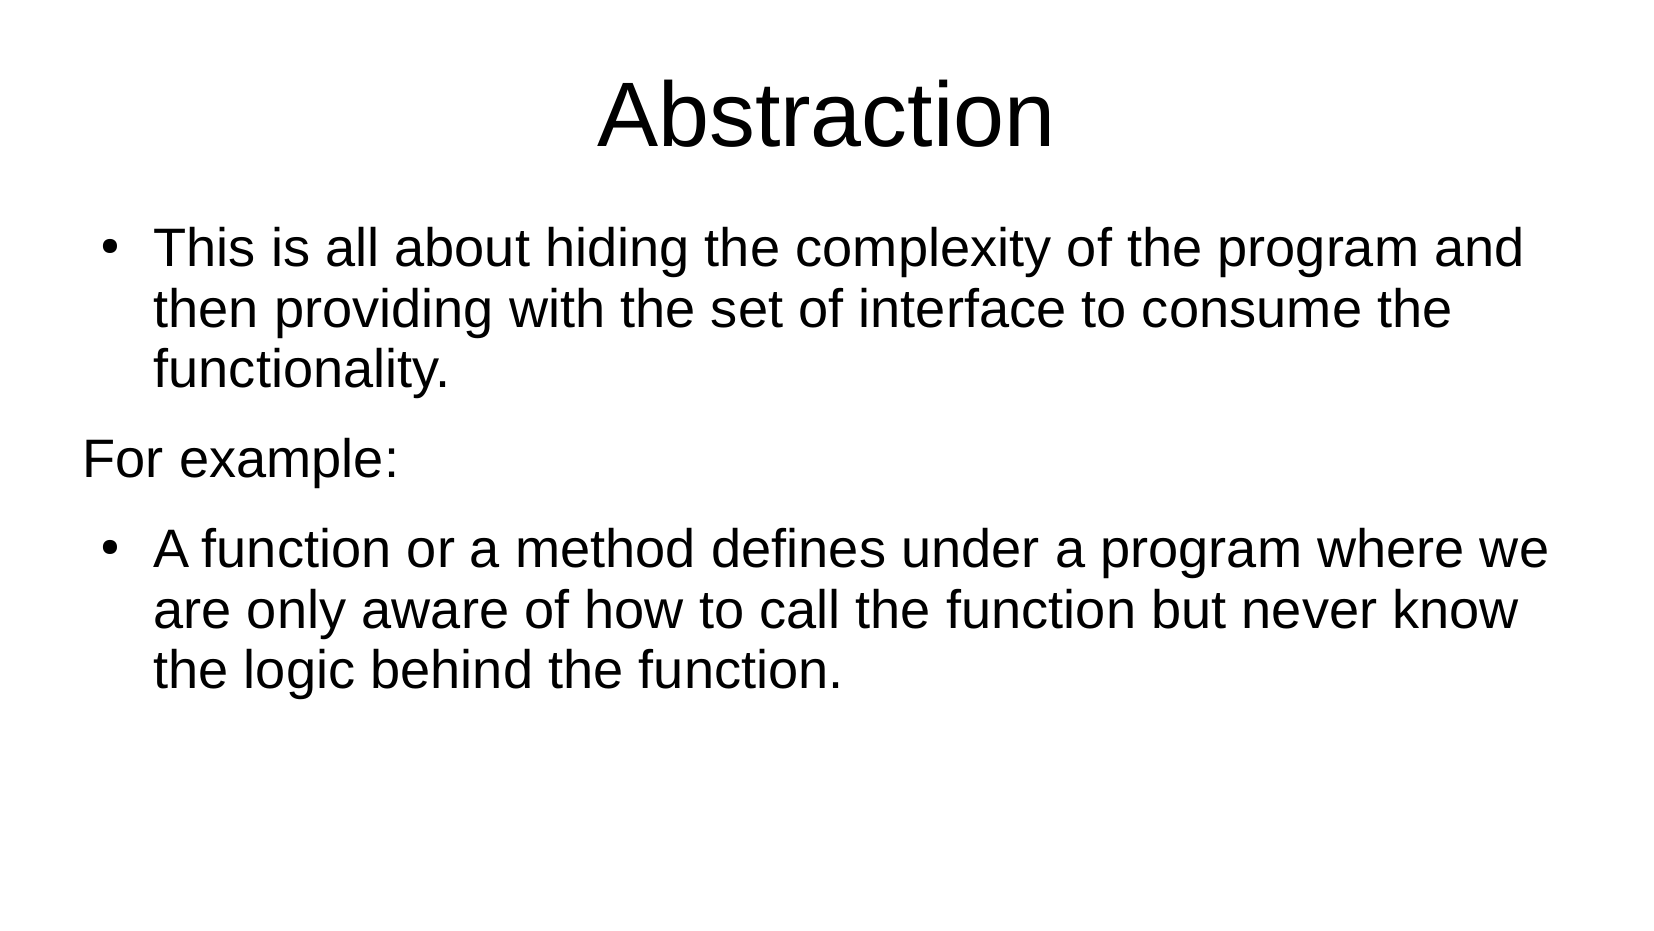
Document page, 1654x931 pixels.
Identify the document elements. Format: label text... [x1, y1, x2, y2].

list This is all about hiding the complexity of the program and then providing with the set of interface to consume the functionality. For example: A function or a method defines under a program where we are only aware of how to call the function but never know the logic behind the function. [82, 217, 1571, 758]
title Abstraction [82, 37, 1571, 193]
